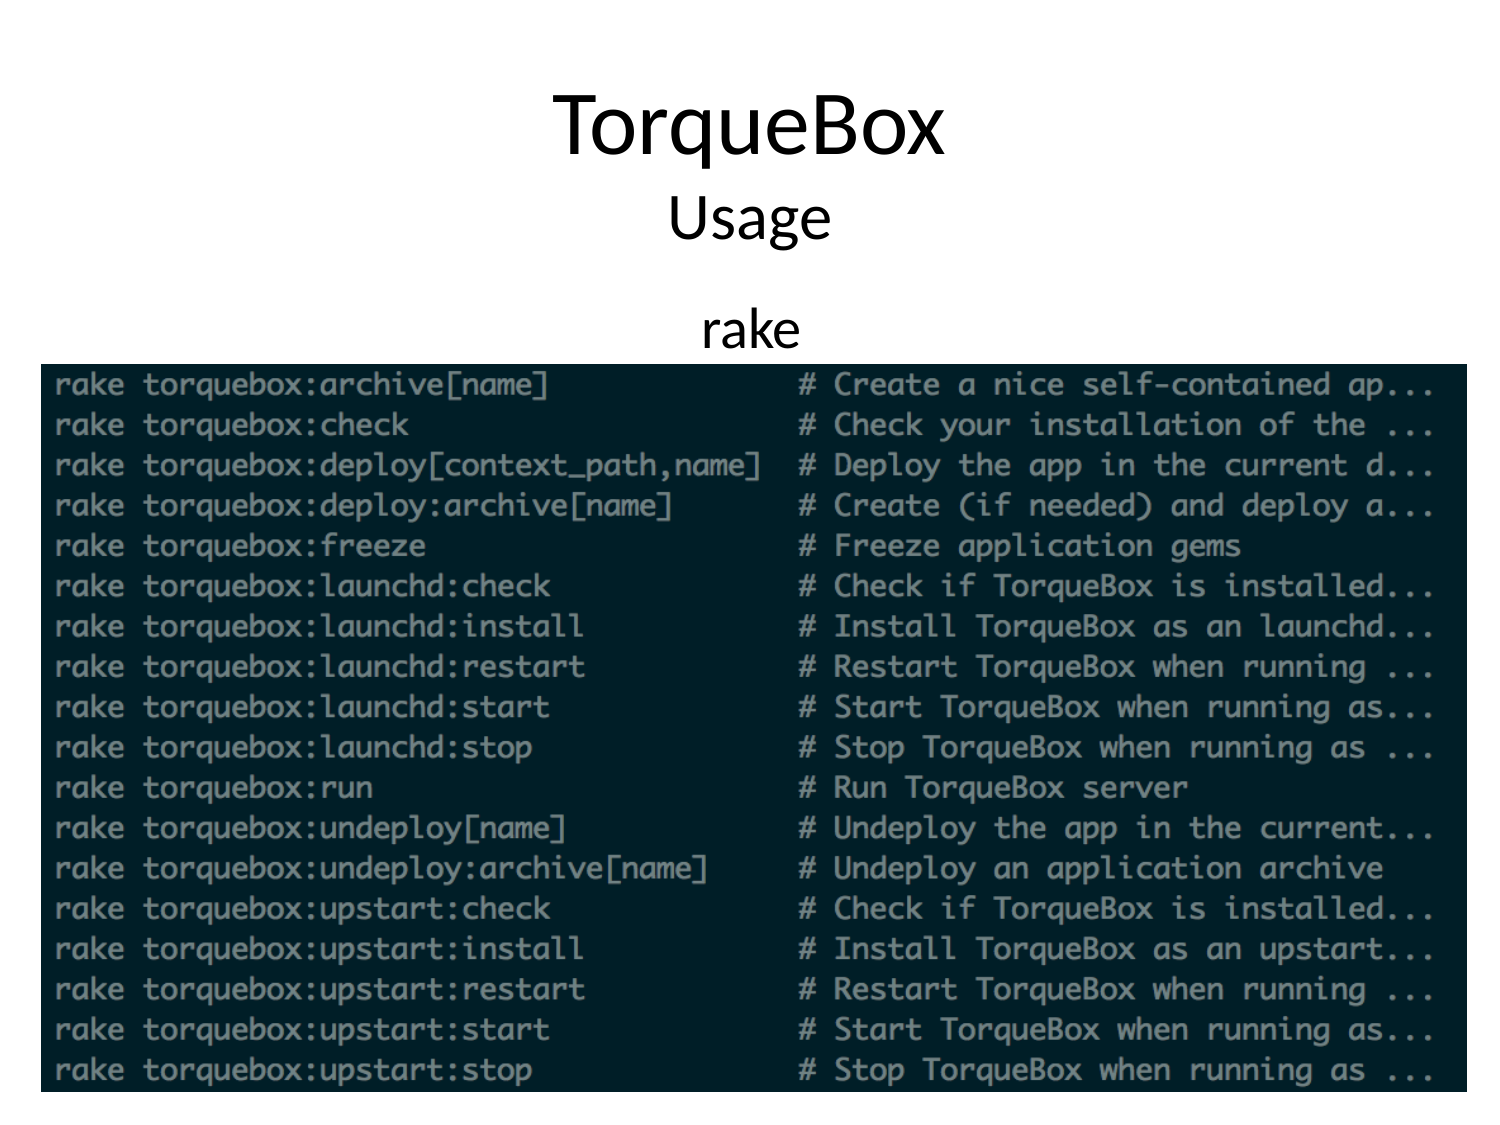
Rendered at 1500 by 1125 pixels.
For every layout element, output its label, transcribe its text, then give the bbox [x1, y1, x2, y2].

text_box rake [686, 283, 817, 364]
picture [41, 364, 1467, 1092]
title TorqueBox Usage [75, 45, 1425, 271]
